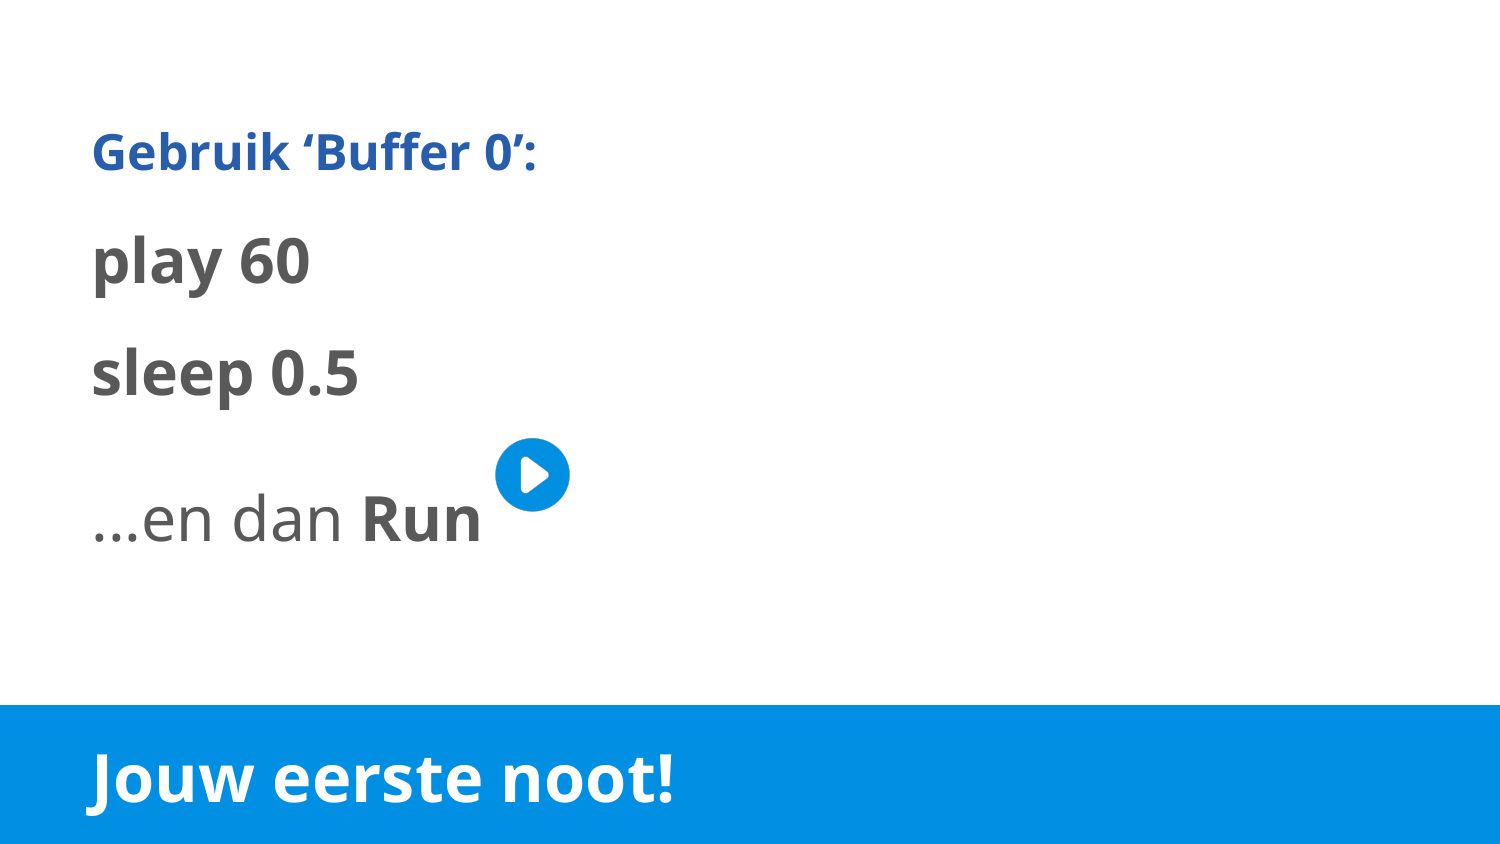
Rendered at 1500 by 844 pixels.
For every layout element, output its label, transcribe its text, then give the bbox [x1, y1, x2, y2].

picture [0, 705, 1500, 844]
subtitle Gebruik ‘Buffer 0’: [76, 75, 1438, 152]
list play 60 sleep 0.5 ...en dan Run [76, 168, 1454, 500]
title Jouw eerste noot! [76, 721, 1500, 828]
picture [486, 428, 579, 520]
